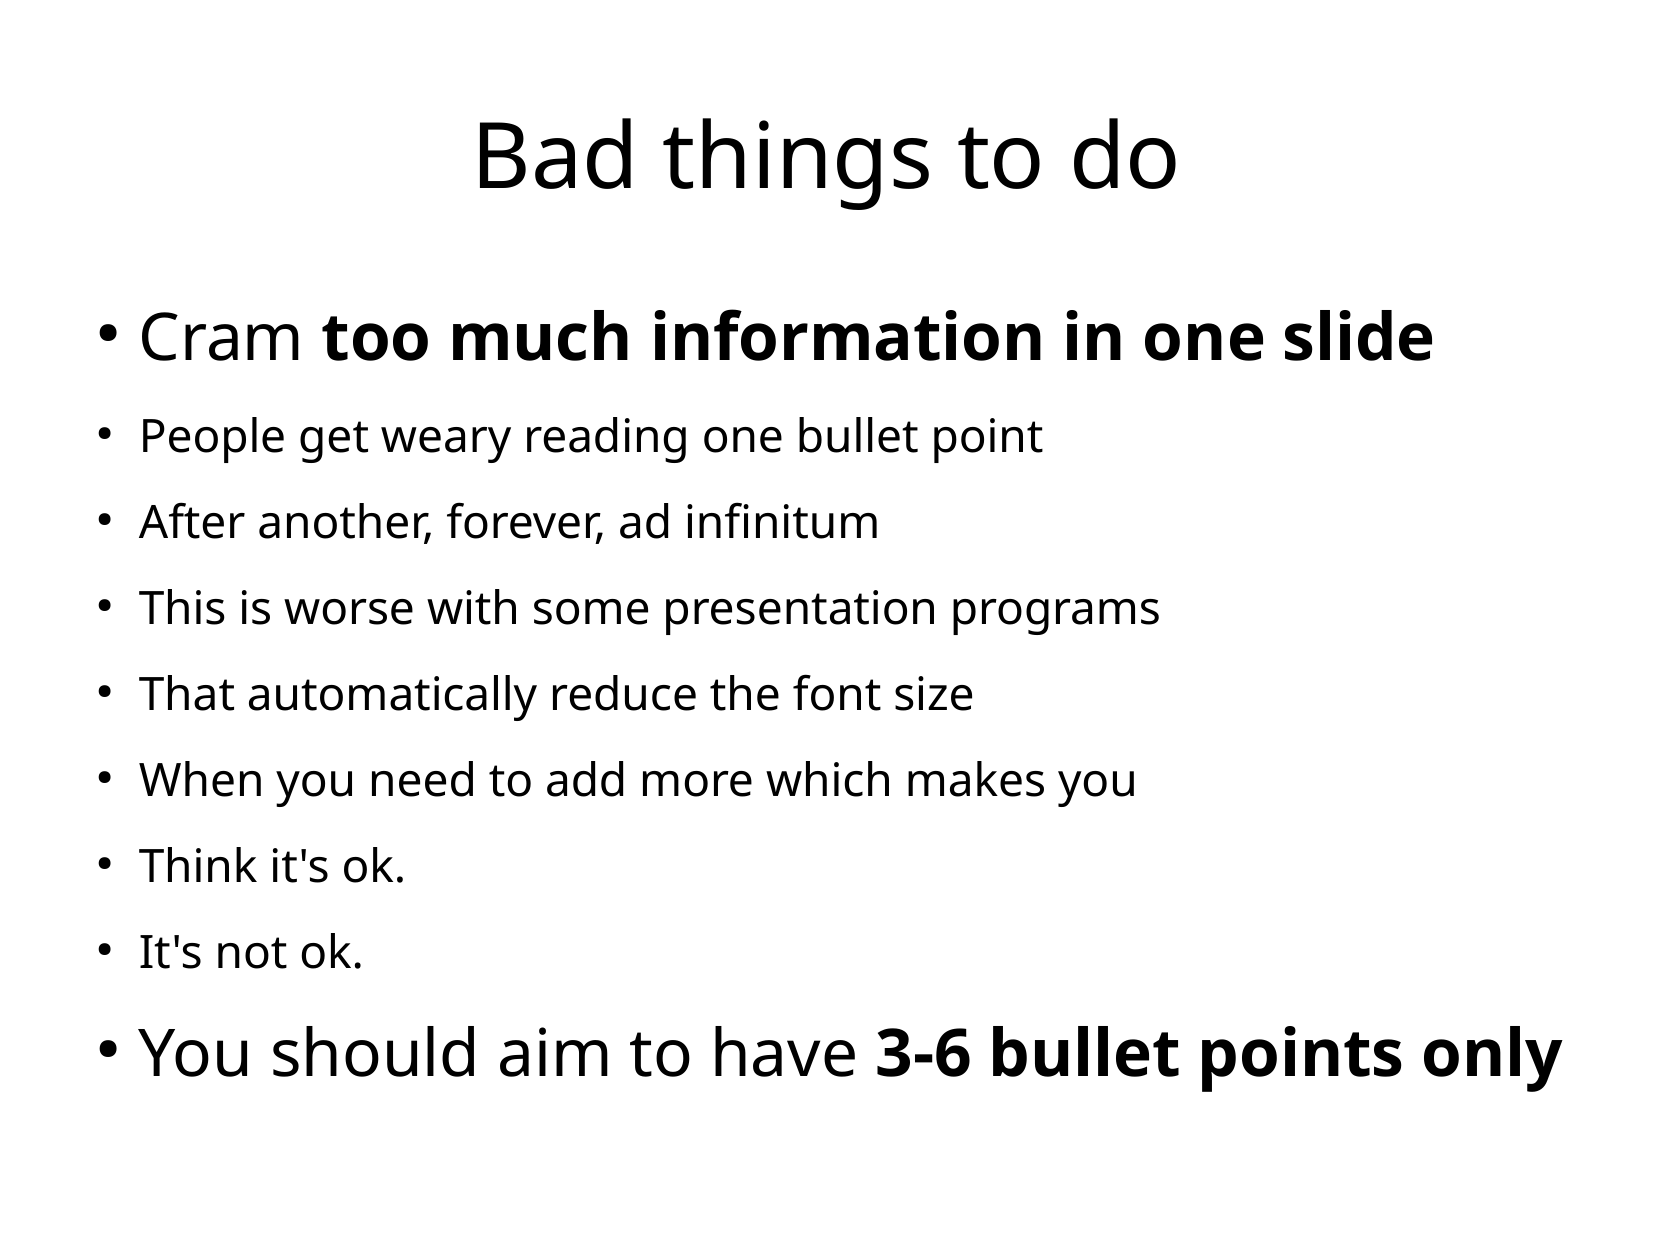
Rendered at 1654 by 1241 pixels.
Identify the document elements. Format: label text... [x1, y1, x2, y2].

list Cram too much information in one slide People get weary reading one bullet point After another, forever, ad infinitum This is worse with some presentation programs That automatically reduce the font size When you need to add more which makes you Think it's ok. It's not ok. You should aim to have 3-6 bullet points only [82, 290, 1571, 1109]
title Bad things to do [82, 56, 1571, 250]
